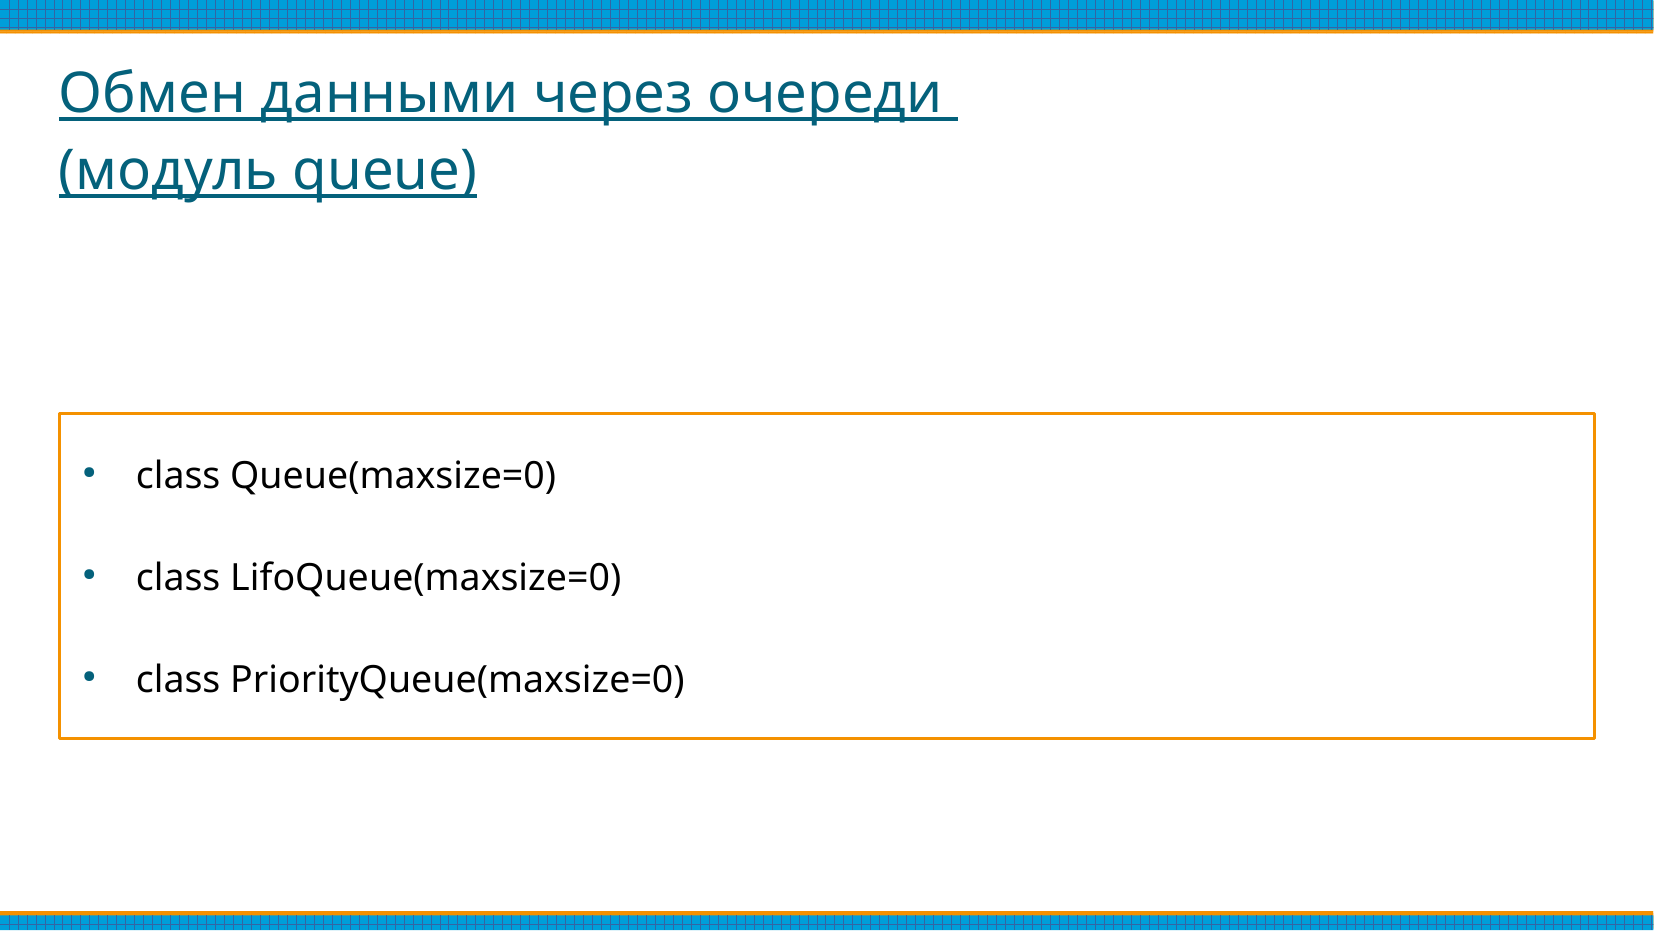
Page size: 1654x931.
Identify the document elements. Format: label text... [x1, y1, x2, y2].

text_box class Queue(maxsize=0) class LifoQueue(maxsize=0) class PriorityQueue(maxsize=0) [59, 413, 1595, 739]
title Обмен данными через очереди (модуль queue) [59, 51, 1548, 207]
